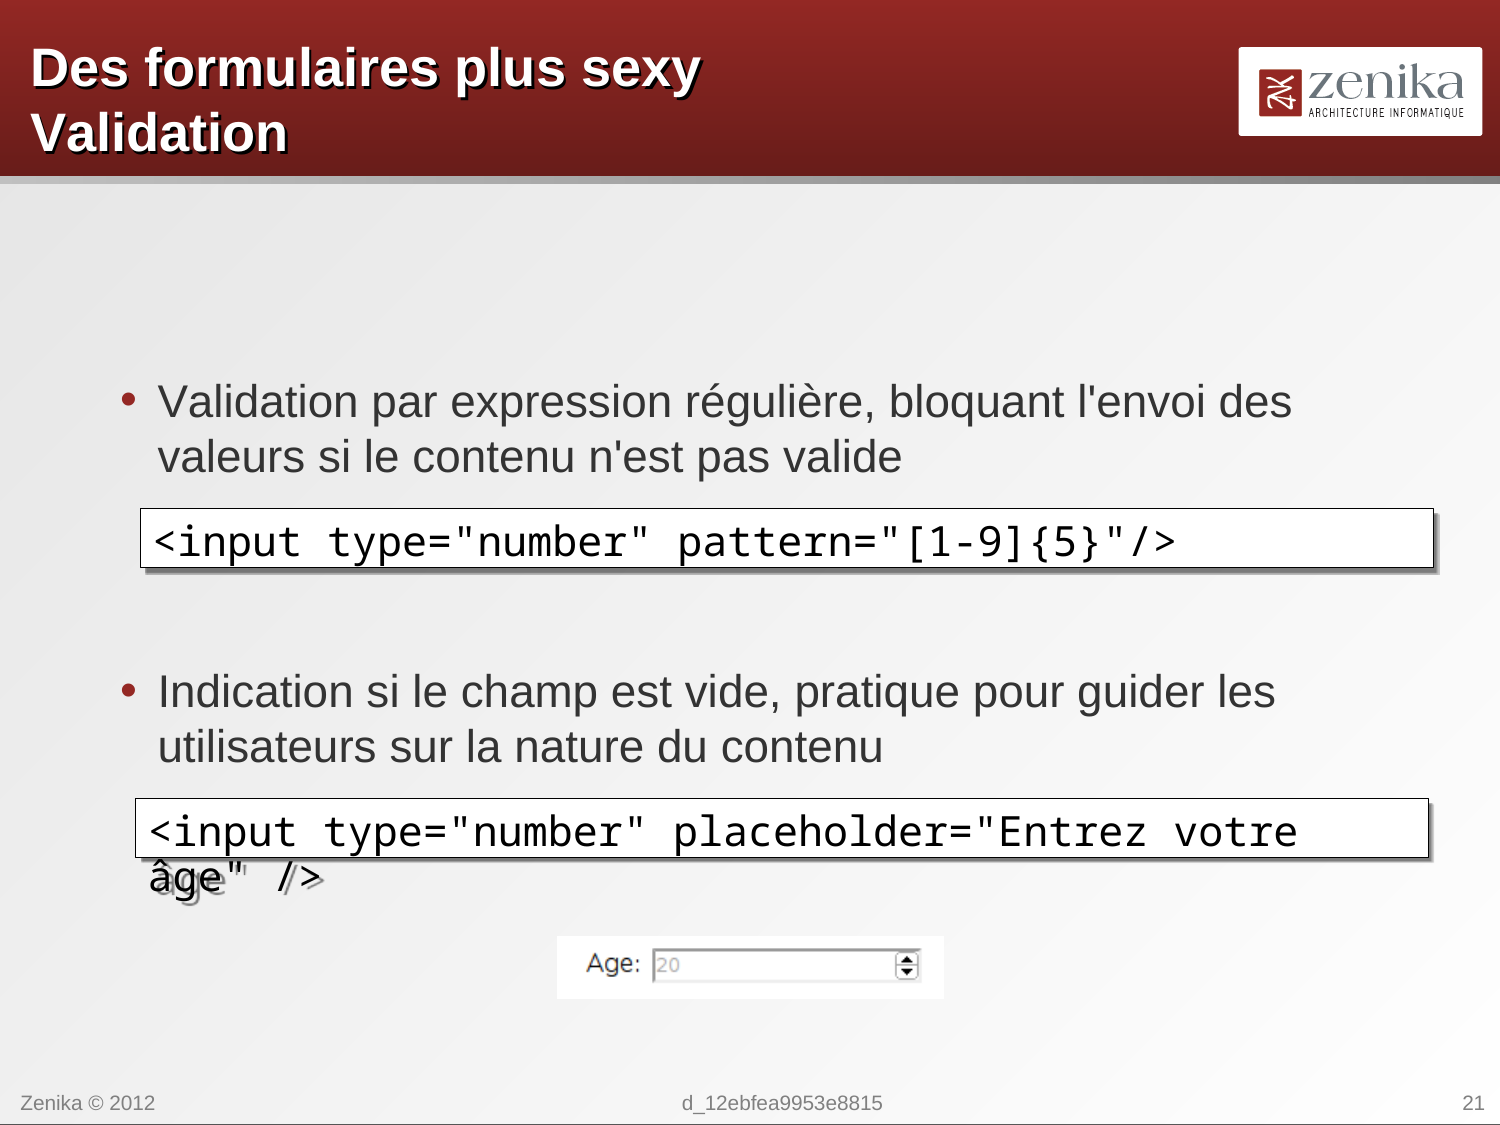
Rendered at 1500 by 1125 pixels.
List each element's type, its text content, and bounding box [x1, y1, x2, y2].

text_box <input type="number" placeholder="Entrez votre âge" /> [135, 798, 1429, 858]
title Des formulaires plus sexy Validation [30, 15, 1155, 180]
picture [557, 936, 944, 999]
text_box <input type="number" pattern="[1-9]{5}"/> [140, 508, 1434, 568]
list Validation par expression régulière, bloquant l'envoi des valeurs si le contenu n'est pas valide Indication si le champ est vide, pratique pour guider les utilisateurs sur la nature du contenu [45, 249, 1385, 1079]
picture [1257, 58, 1464, 125]
text_box [118, 383, 142, 444]
